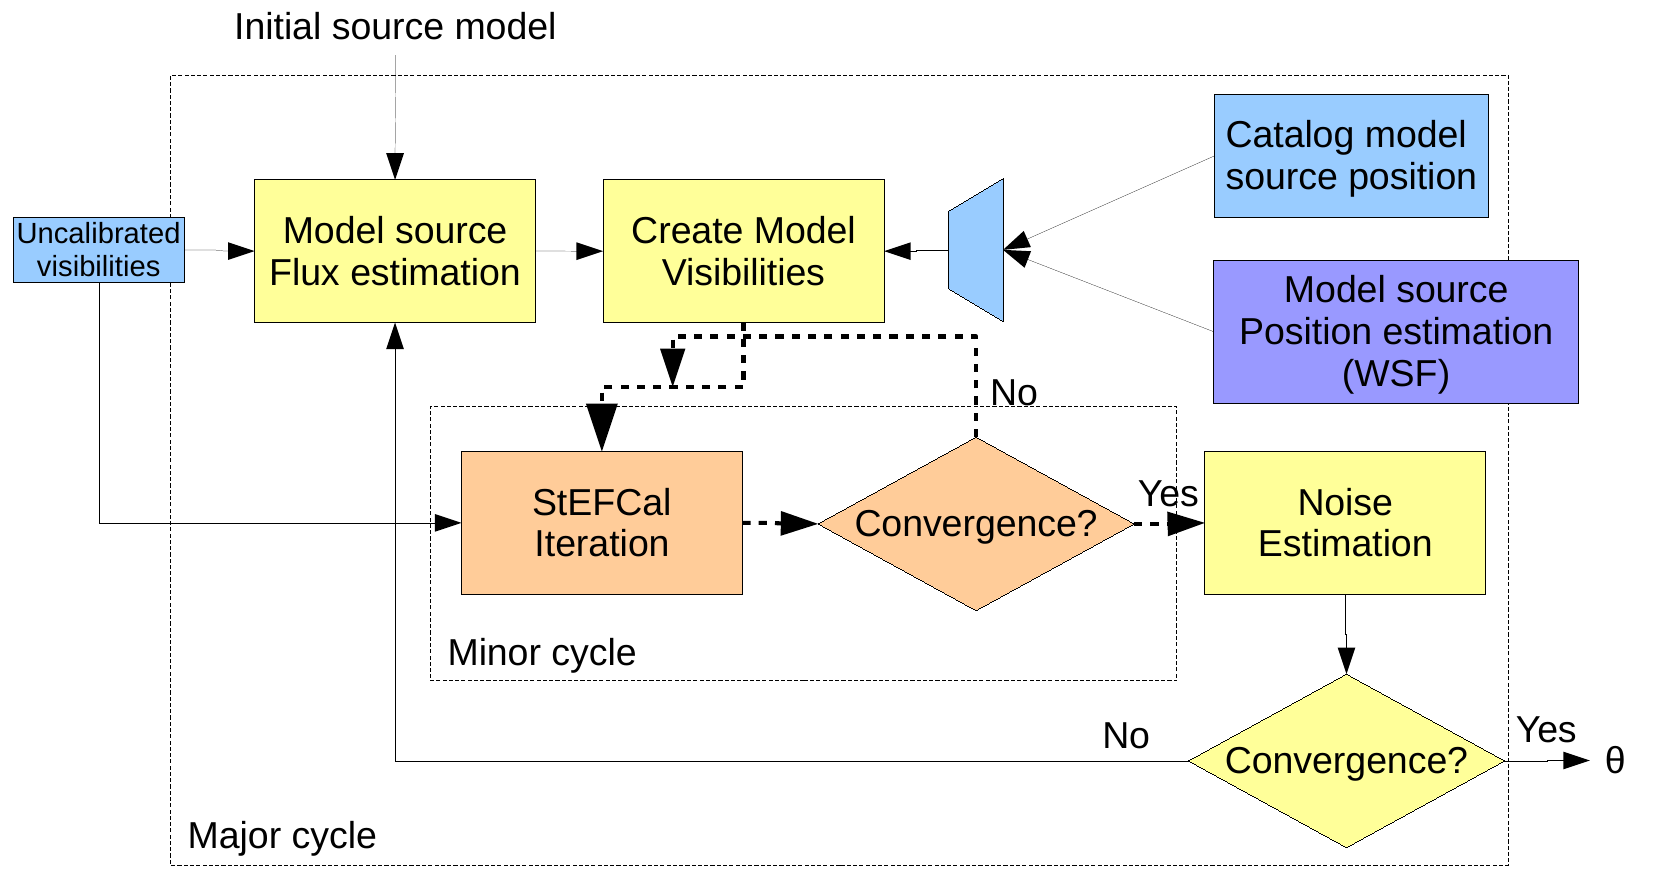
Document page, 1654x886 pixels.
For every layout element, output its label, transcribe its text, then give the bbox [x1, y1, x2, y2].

text_box Catalog model source position [1214, 94, 1489, 218]
text_box Noise Estimation [1204, 451, 1486, 595]
text_box Minor cycle [432, 624, 652, 681]
text_box [170, 75, 395, 250]
text_box No [1087, 707, 1166, 764]
text_box Yes [1501, 701, 1593, 758]
text_box Convergence? [1188, 674, 1505, 848]
text_box θ [1589, 732, 1641, 789]
text_box Create Model Visibilities [603, 179, 885, 323]
text_box Initial source model [219, 0, 573, 56]
text_box Convergence? [818, 437, 1134, 611]
text_box Yes [1123, 464, 1214, 522]
text_box Model source Flux estimation [254, 179, 536, 323]
text_box [170, 251, 395, 523]
text_box StEFCal Iteration [461, 451, 743, 595]
text_box Major cycle [173, 807, 393, 865]
text_box [396, 75, 1509, 761]
text_box Uncalibrated visibilities [13, 217, 185, 283]
text_box [170, 524, 1509, 866]
text_box Model source Position estimation (WSF) [1213, 260, 1579, 404]
text_box No [975, 364, 1054, 422]
